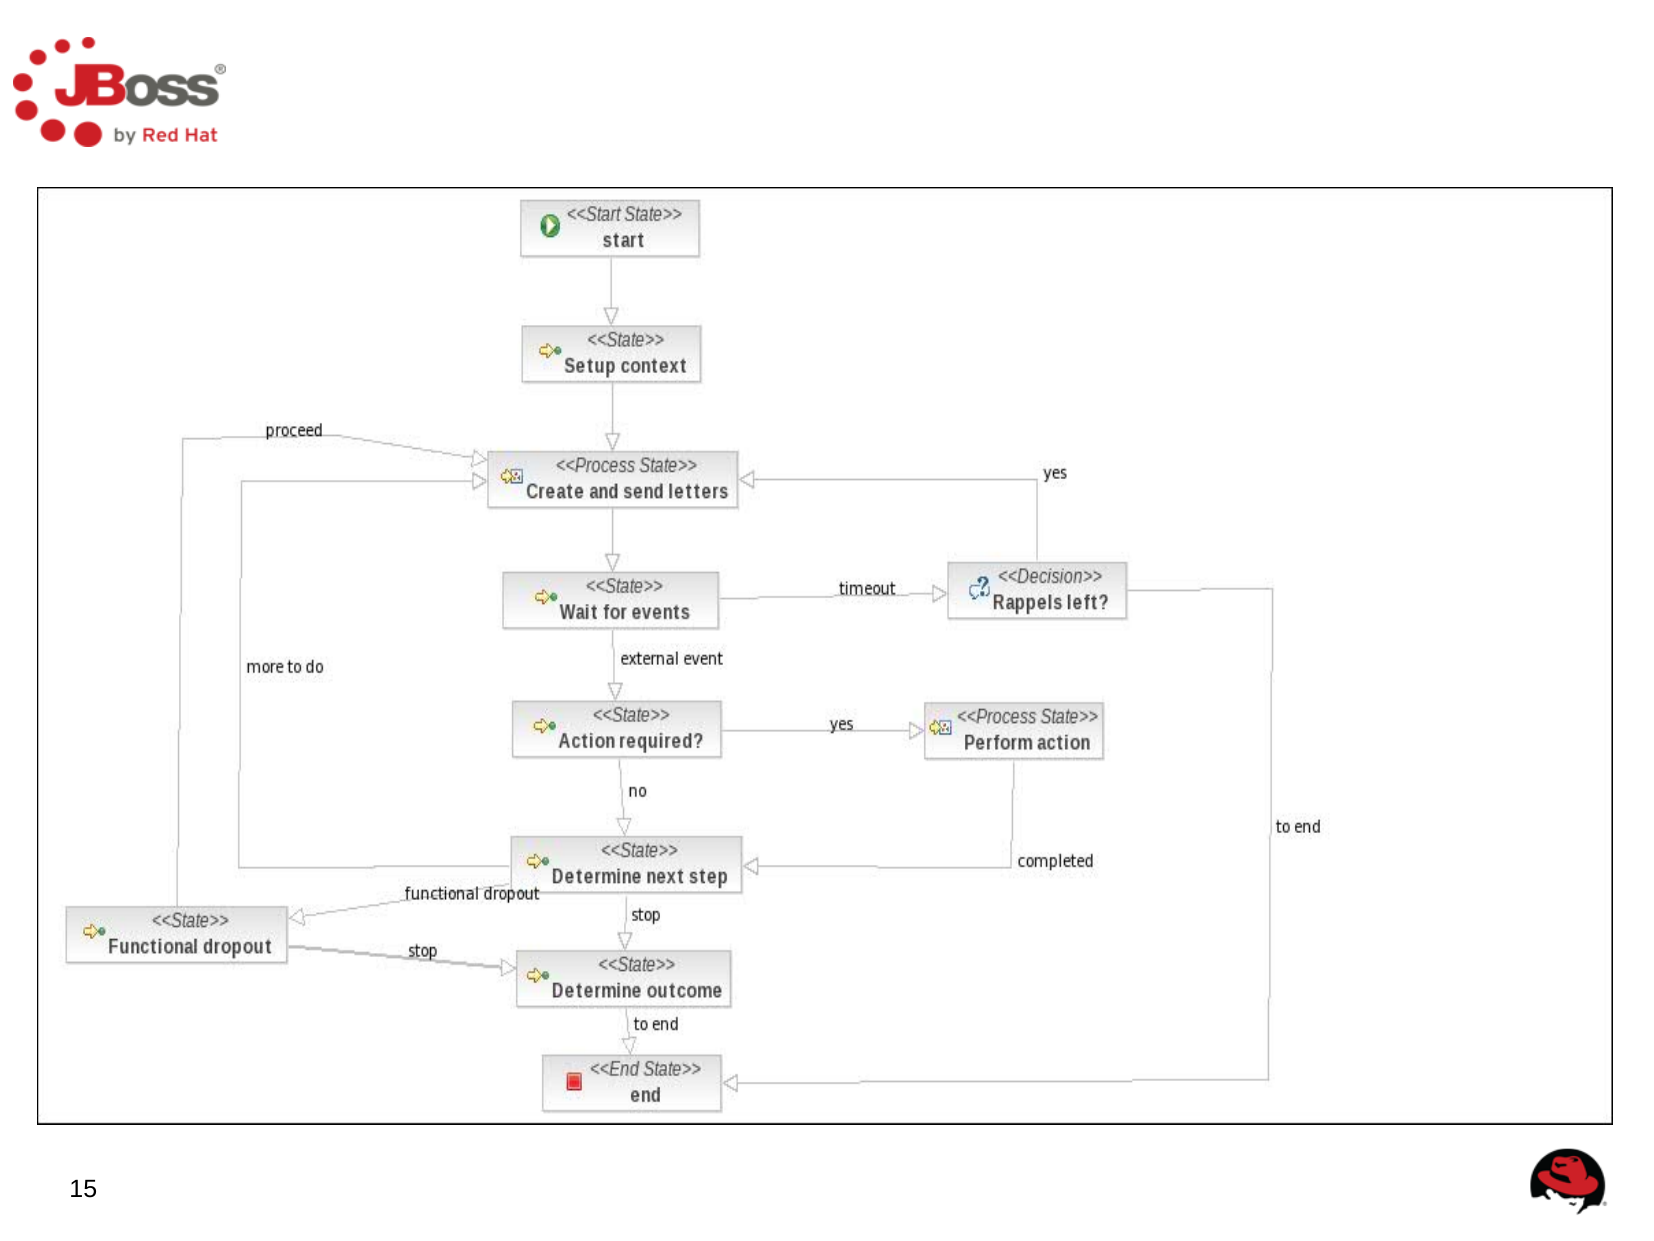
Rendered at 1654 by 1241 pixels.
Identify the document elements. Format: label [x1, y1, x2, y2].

picture [37, 187, 1613, 1126]
picture [13, 37, 226, 147]
picture [1529, 1146, 1613, 1224]
